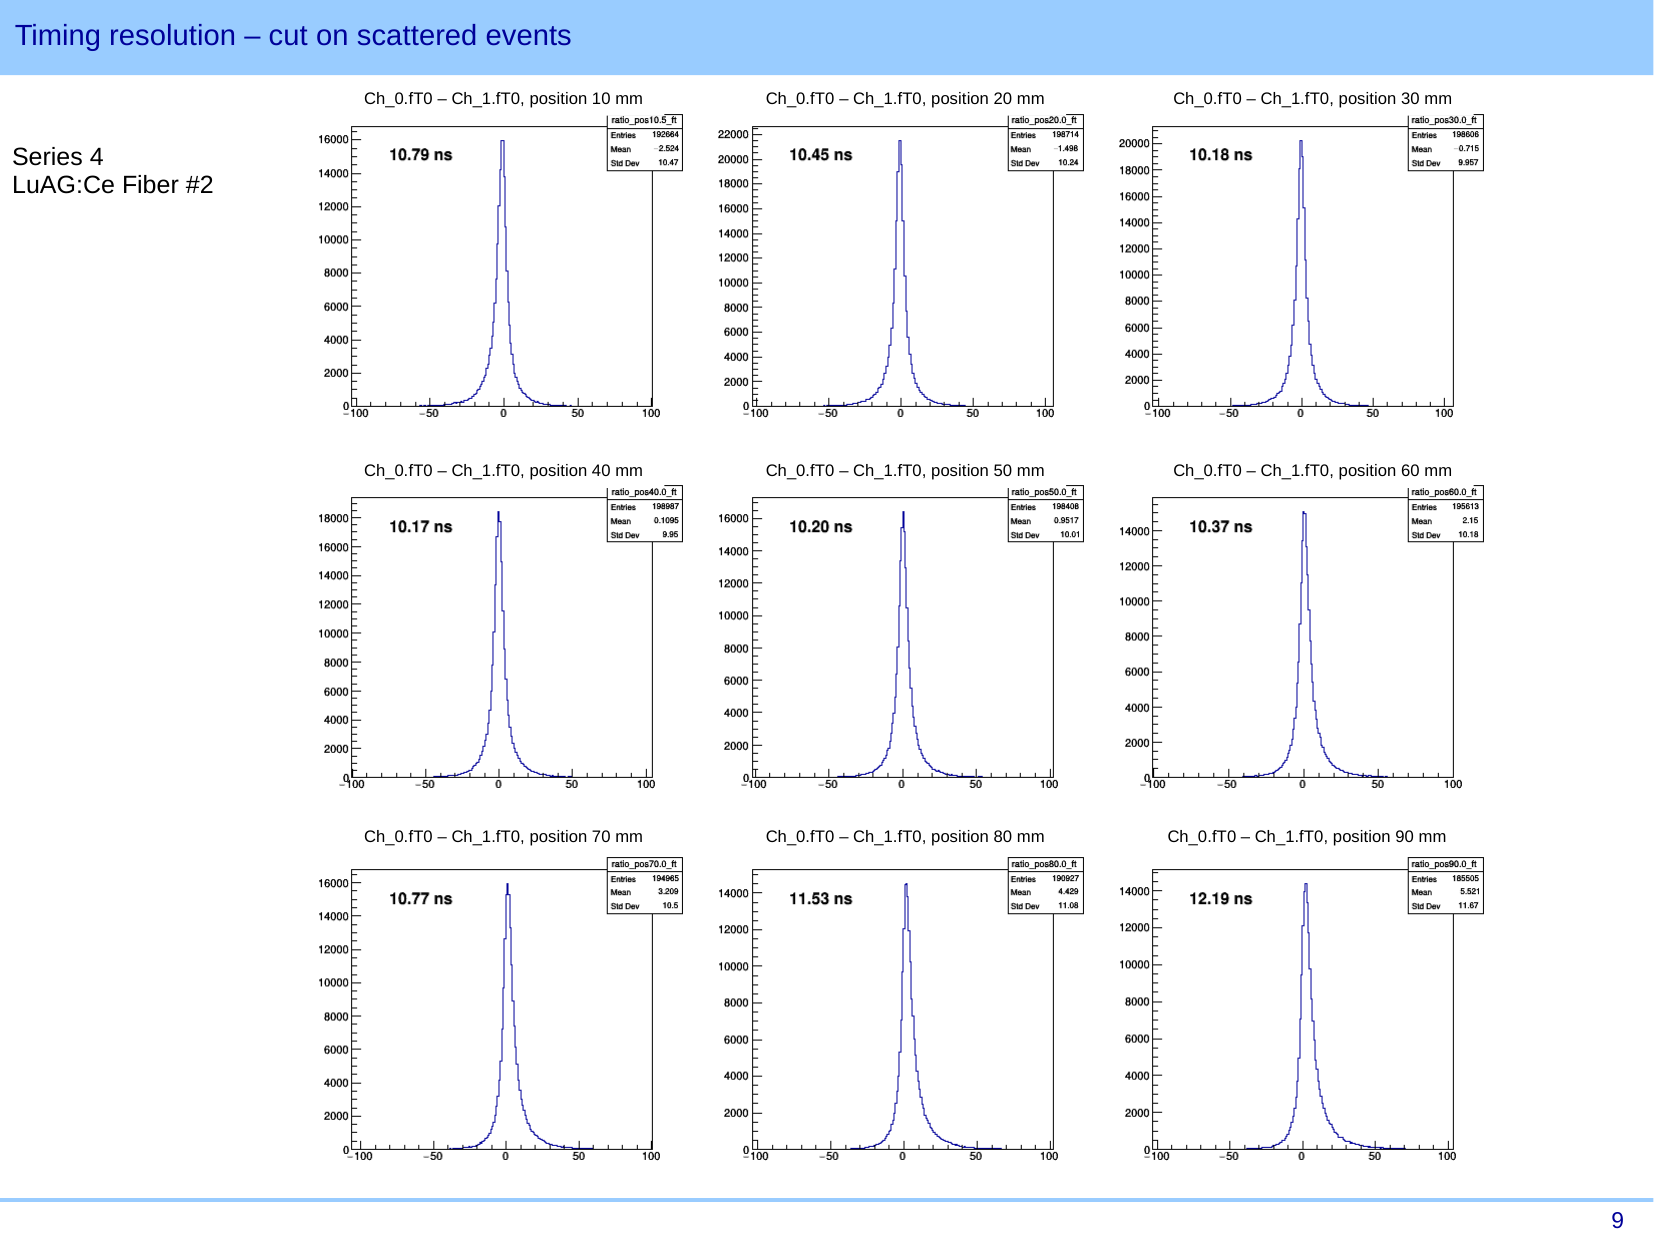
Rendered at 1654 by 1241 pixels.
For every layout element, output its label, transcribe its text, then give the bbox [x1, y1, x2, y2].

picture [303, 81, 1504, 1196]
text_box Ch_0.fT0 – Ch_1.fT0, position 50 mm [751, 454, 1067, 488]
text_box Series 4 LuAG:Ce Fiber #2 [0, 135, 253, 207]
text_box Timing resolution – cut on scattered events [0, 11, 1096, 60]
text_box Ch_0.fT0 – Ch_1.fT0, position 70 mm [349, 820, 665, 855]
text_box Ch_0.fT0 – Ch_1.fT0, position 40 mm [349, 454, 665, 488]
text_box Ch_0.fT0 – Ch_1.fT0, position 30 mm [1158, 81, 1474, 116]
text_box [0, 0, 1654, 76]
text_box Ch_0.fT0 – Ch_1.fT0, position 90 mm [1152, 820, 1468, 855]
text_box Ch_0.fT0 – Ch_1.fT0, position 80 mm [751, 820, 1067, 855]
text_box Ch_0.fT0 – Ch_1.fT0, position 10 mm [349, 81, 665, 116]
text_box 9 [1590, 1200, 1654, 1241]
text_box Ch_0.fT0 – Ch_1.fT0, position 20 mm [751, 81, 1067, 116]
text_box Ch_0.fT0 – Ch_1.fT0, position 60 mm [1158, 453, 1474, 488]
